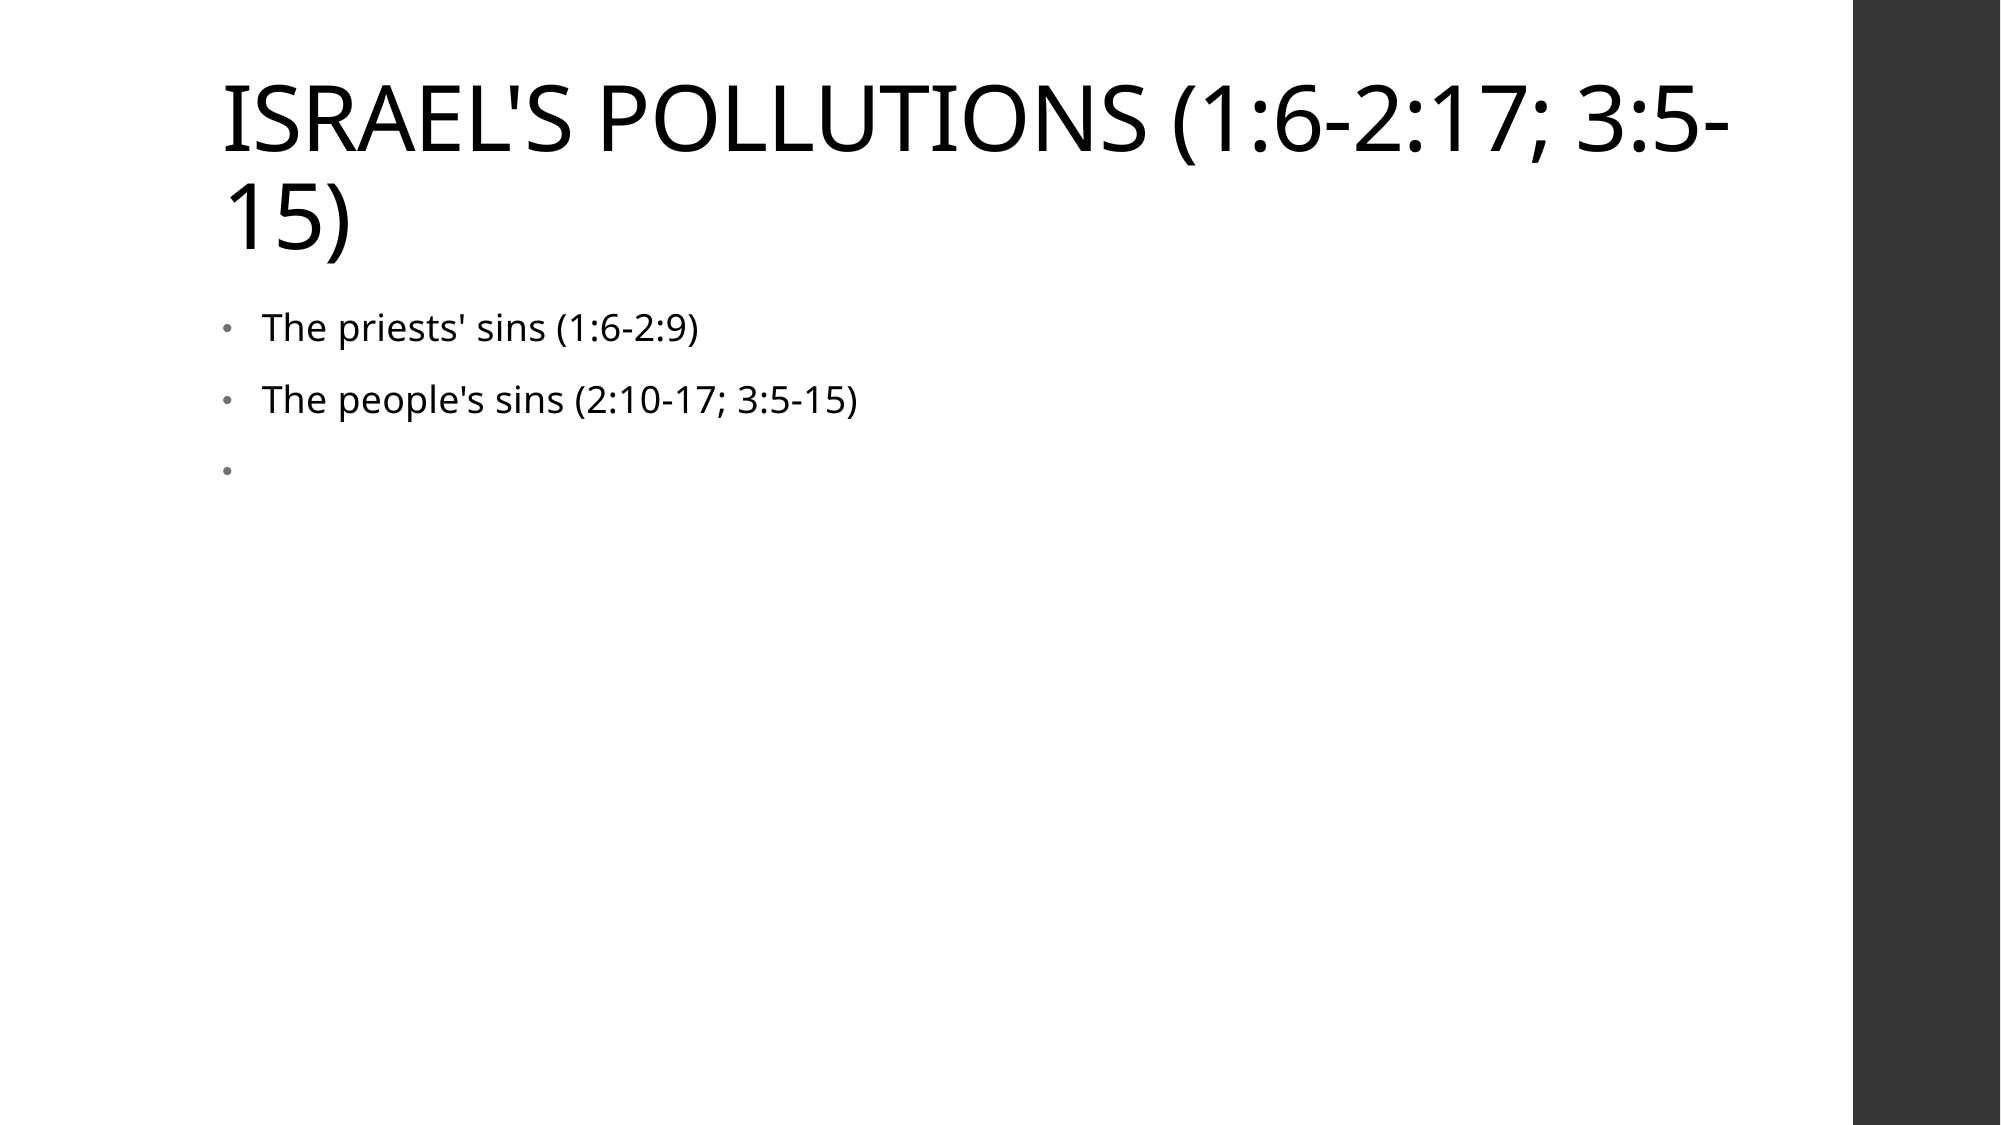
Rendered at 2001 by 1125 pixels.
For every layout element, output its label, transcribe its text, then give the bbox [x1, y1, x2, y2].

list The priests' sins (1:6-2:9) The people's sins (2:10-17; 3:5-15) [206, 299, 1617, 1014]
title ISRAEL'S POLLUTIONS (1:6-2:17; 3:5-15) [206, 60, 1797, 278]
